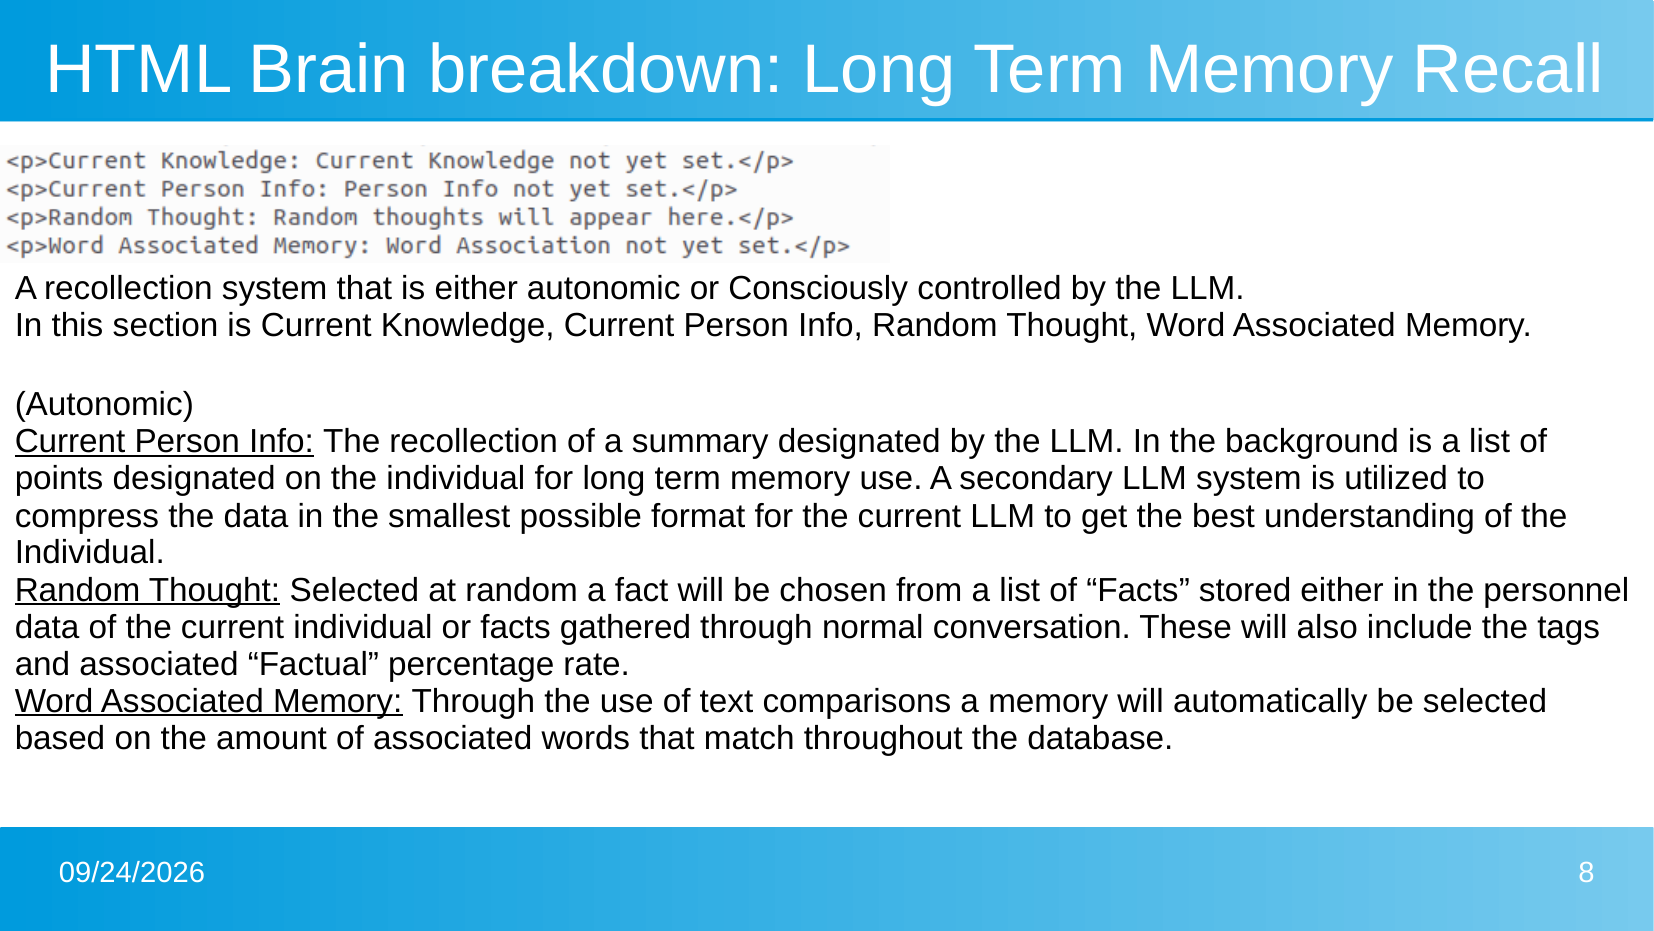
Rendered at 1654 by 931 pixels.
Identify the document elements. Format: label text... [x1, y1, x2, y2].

text_box A recollection system that is either autonomic or Consciously controlled by the LLM. In this section is Current Knowledge, Current Person Info, Random Thought, Word Associated Memory. (Autonomic) Current Person Info: The recollection of a summary designated by the LLM. In the background is a list of points designated on the individual for long term memory use. A secondary LLM system is utilized to compress the data in the smallest possible format for the current LLM to get the best understanding of the Individual. Random Thought: Selected at random a fact will be chosen from a list of “Facts” stored either in the personnel data of the current individual or facts gathered through normal conversation. These will also include the tags and associated “Factual” percentage rate. Word Associated Memory: Through the use of text comparisons a memory will automatically be selected based on the amount of associated words that match throughout the database. [0, 262, 1654, 764]
picture [0, 145, 890, 262]
title HTML Brain breakdown: Long Term Memory Recall [0, 0, 1651, 146]
